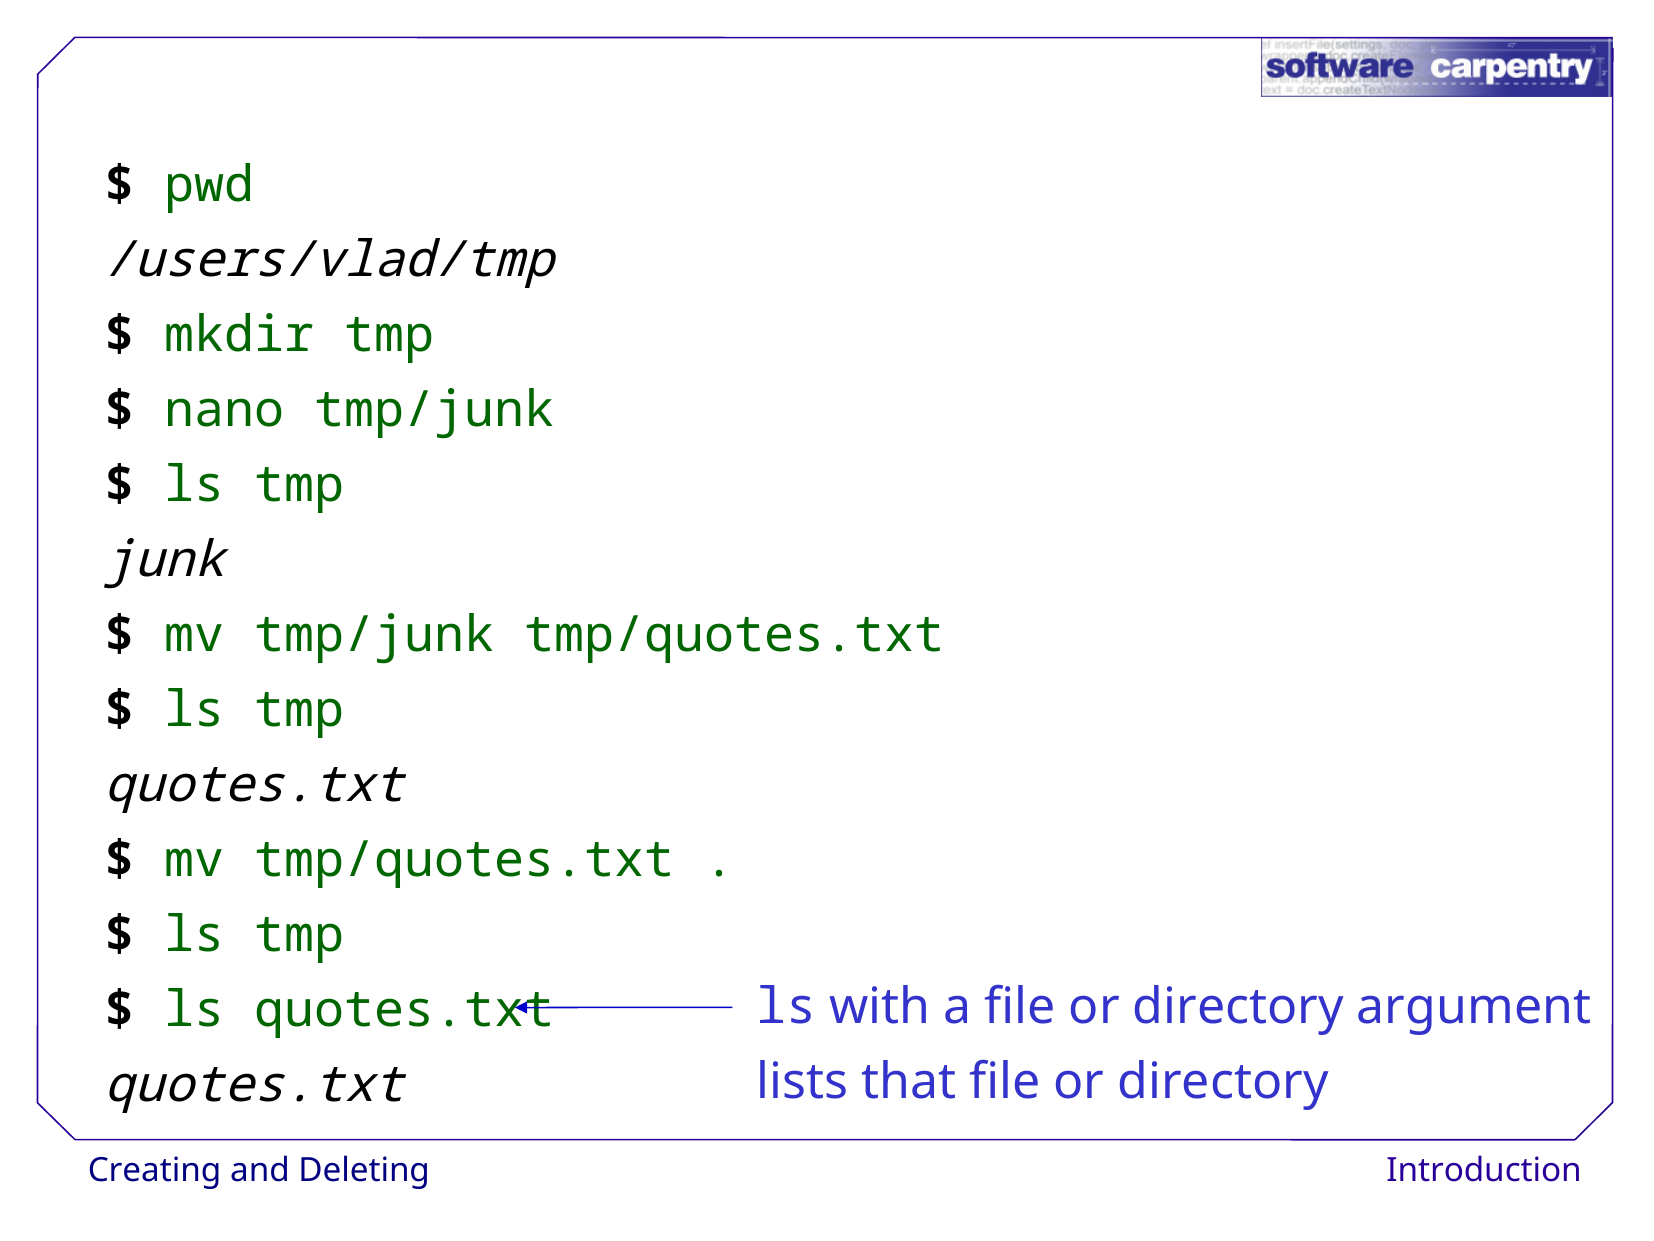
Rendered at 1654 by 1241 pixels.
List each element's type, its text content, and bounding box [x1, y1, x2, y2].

picture [1261, 39, 1613, 97]
text_box ls with a file or directory argument lists that file or directory [741, 950, 1574, 1122]
text_box $ pwd /users/vlad/tmp $ mkdir tmp $ nano tmp/junk $ ls tmp junk $ mv tmp/junk tmp/quotes.txt $ ls tmp quotes.txt $ mv tmp/quotes.txt . $ ls tmp $ ls quotes.txt quotes.txt [89, 128, 1512, 1121]
